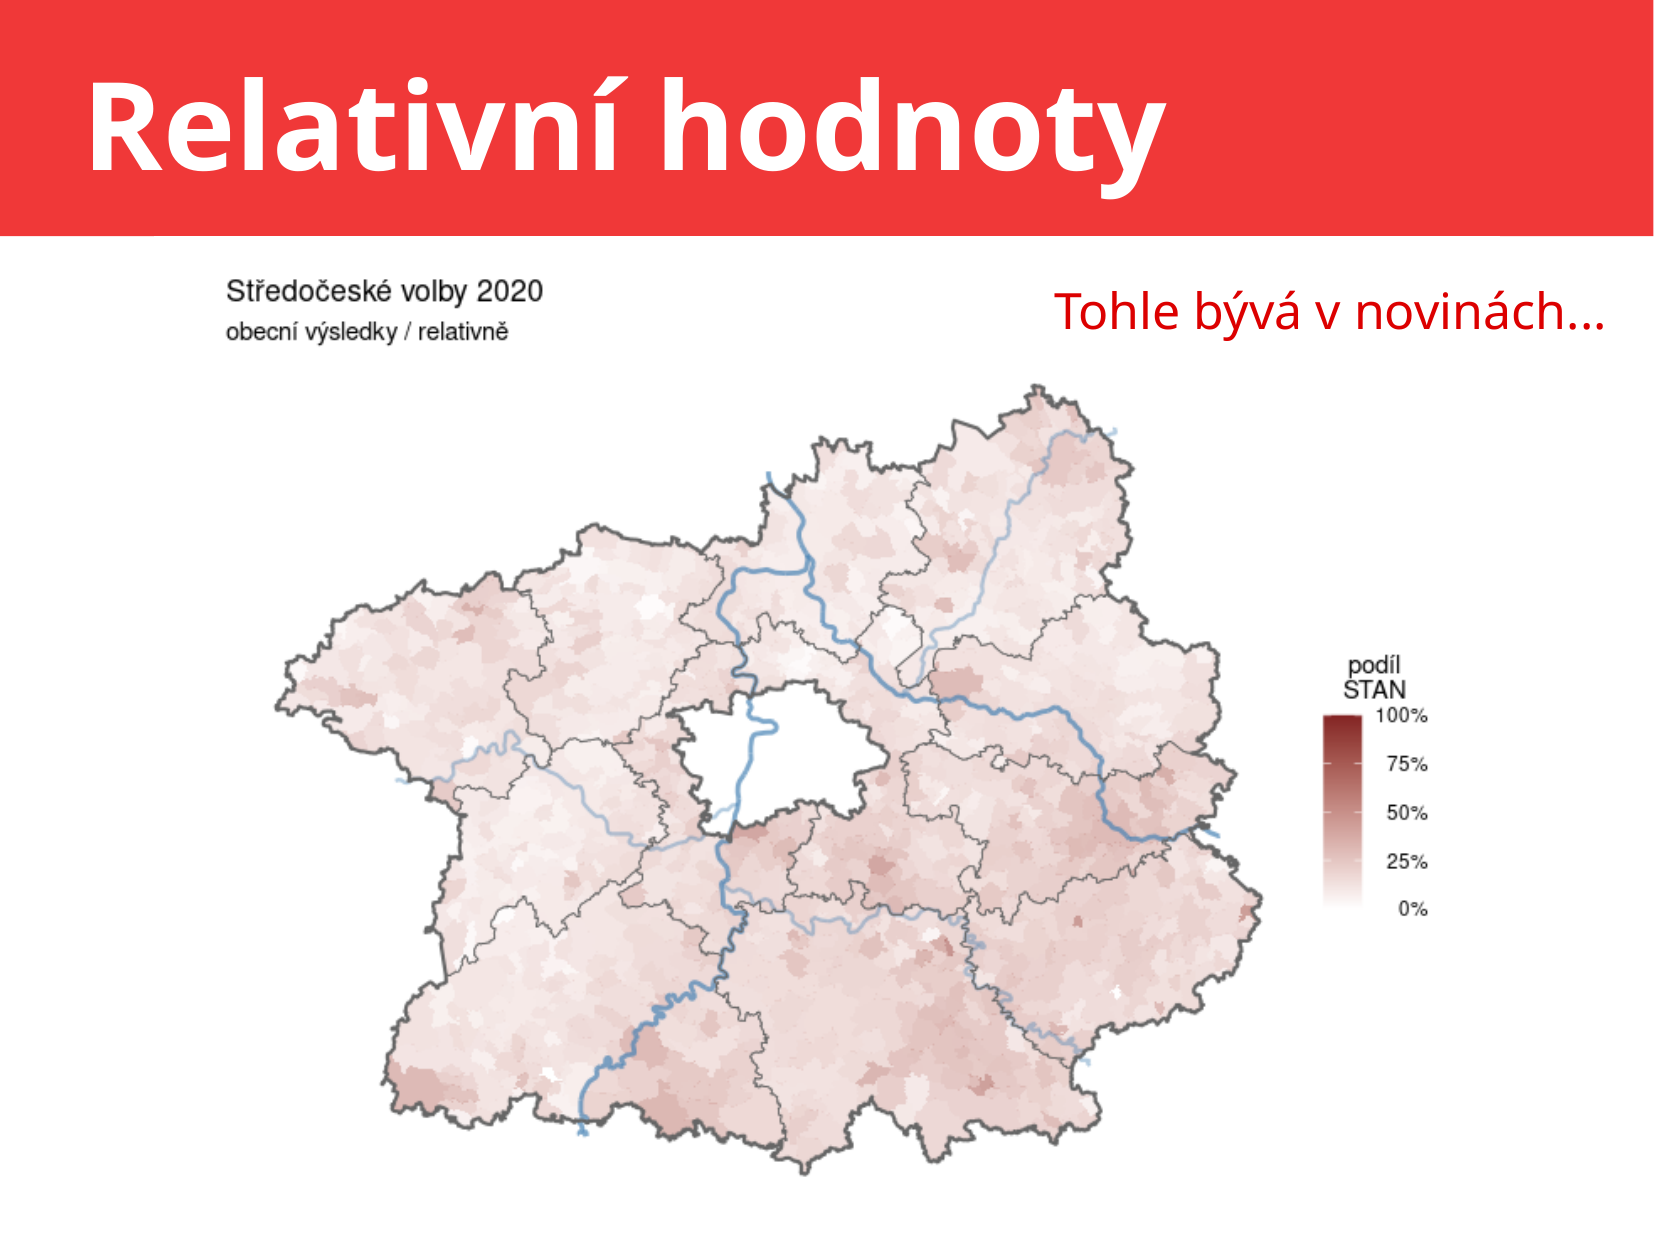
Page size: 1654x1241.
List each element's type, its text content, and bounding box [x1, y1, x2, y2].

text_box Tohle bývá v novinách... [1039, 268, 1597, 343]
picture [154, 236, 1500, 1241]
title Relativní hodnoty [82, 19, 1571, 227]
